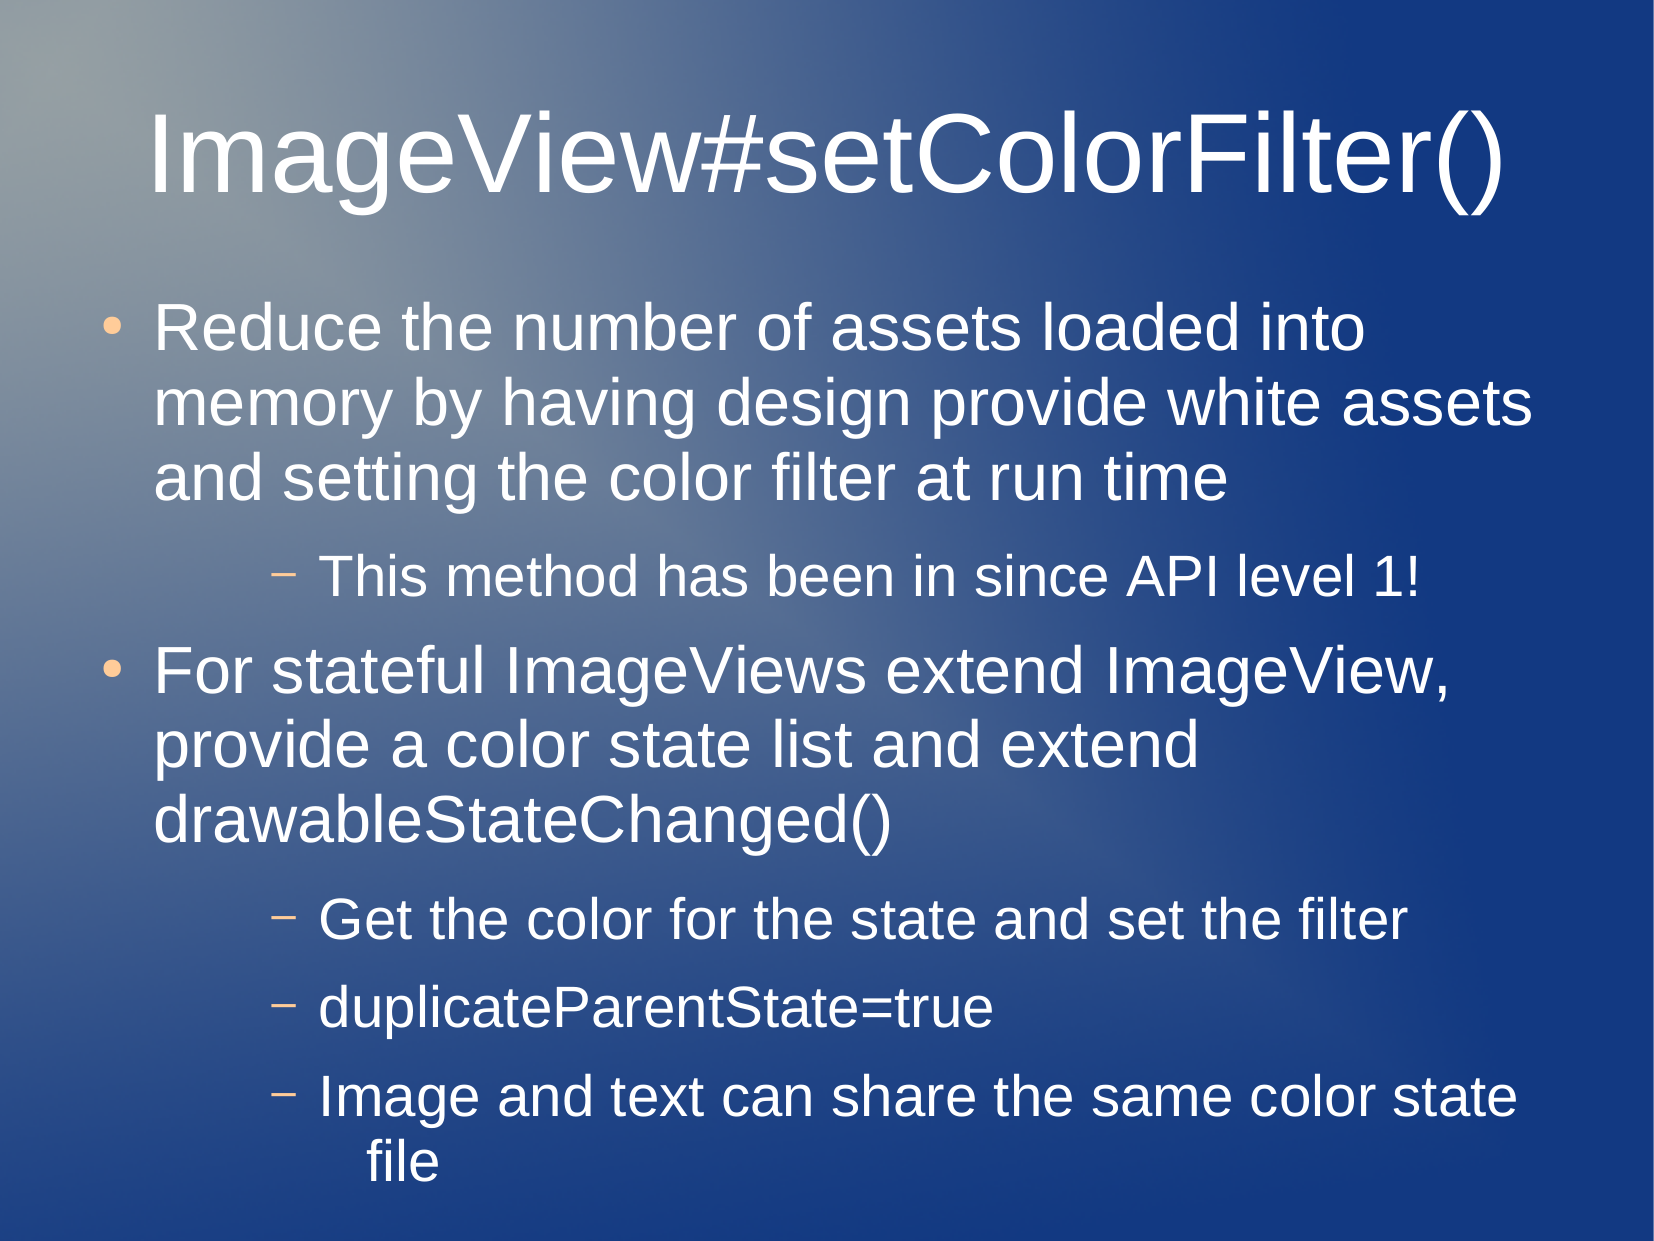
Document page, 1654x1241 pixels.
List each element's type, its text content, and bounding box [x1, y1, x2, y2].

title ImageView#setColorFilter() [82, 49, 1571, 257]
list Reduce the number of assets loaded into memory by having design provide white assets and setting the color filter at run time This method has been in since API level 1! For stateful ImageViews extend ImageView, provide a color state list and extend drawableStateChanged() Get the color for the state and set the filter duplicateParentState=true Image and text can share the same color state file [82, 290, 1571, 1196]
picture [0, 0, 1654, 1241]
